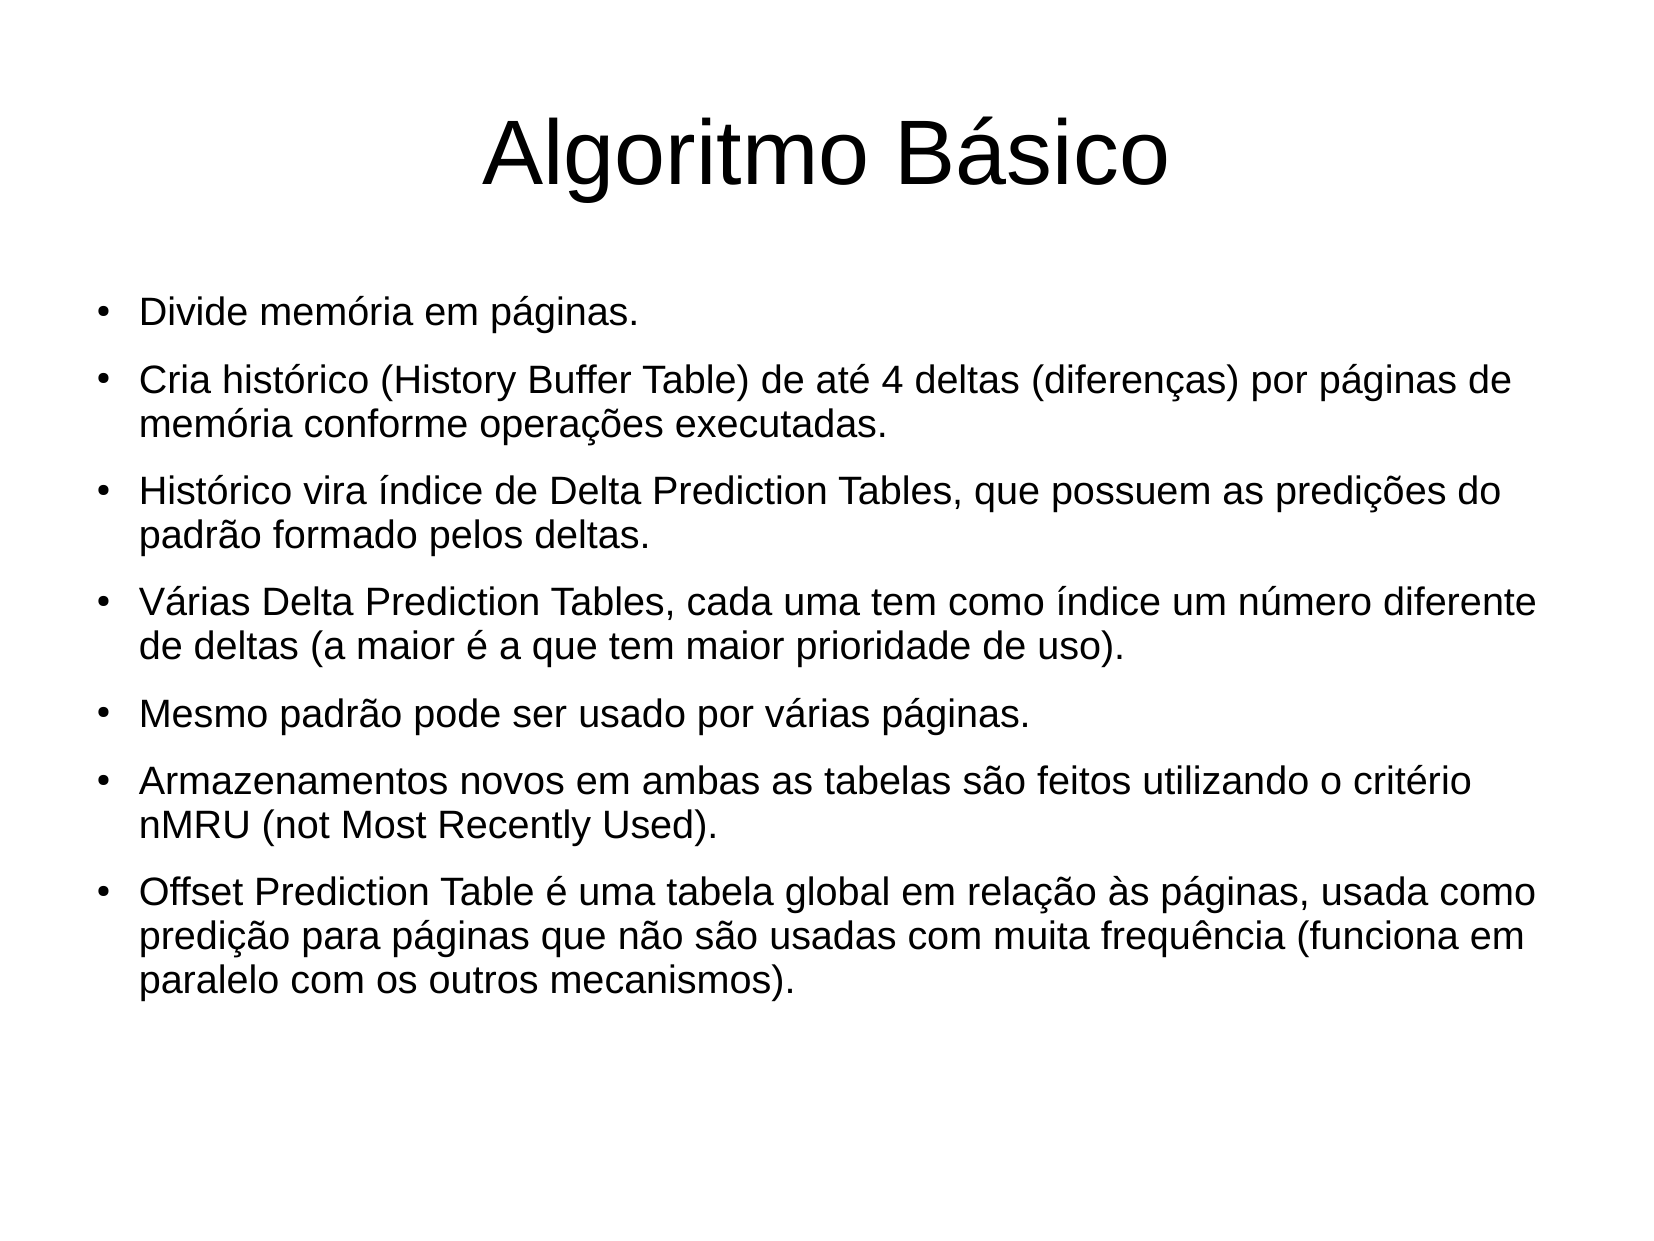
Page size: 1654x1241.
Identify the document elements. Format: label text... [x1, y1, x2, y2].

title Algoritmo Básico [82, 49, 1571, 257]
list Divide memória em páginas. Cria histórico (History Buffer Table) de até 4 deltas (diferenças) por páginas de memória conforme operações executadas. Histórico vira índice de Delta Prediction Tables, que possuem as predições do padrão formado pelos deltas. Várias Delta Prediction Tables, cada uma tem como índice um número diferente de deltas (a maior é a que tem maior prioridade de uso). Mesmo padrão pode ser usado por várias páginas. Armazenamentos novos em ambas as tabelas são feitos utilizando o critério nMRU (not Most Recently Used). Offset Prediction Table é uma tabela global em relação às páginas, usada como predição para páginas que não são usadas com muita frequência (funciona em paralelo com os outros mecanismos). [82, 290, 1571, 1010]
